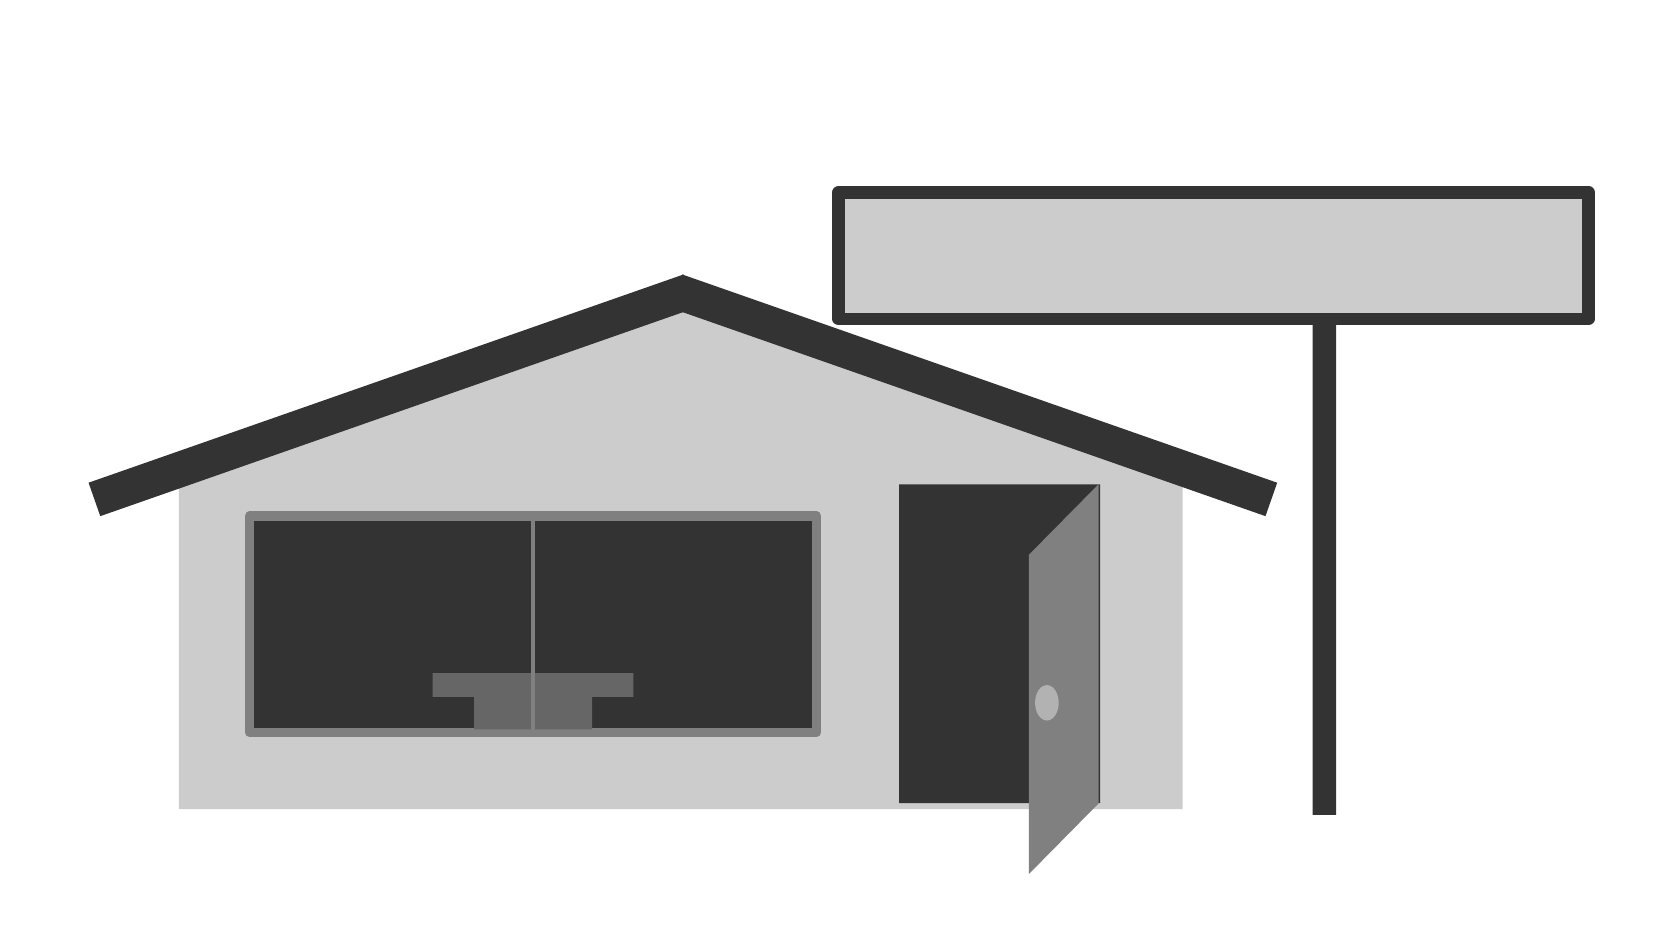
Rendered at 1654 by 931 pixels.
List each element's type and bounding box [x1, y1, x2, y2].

text_box [838, 192, 1589, 815]
text_box [88, 274, 1278, 875]
